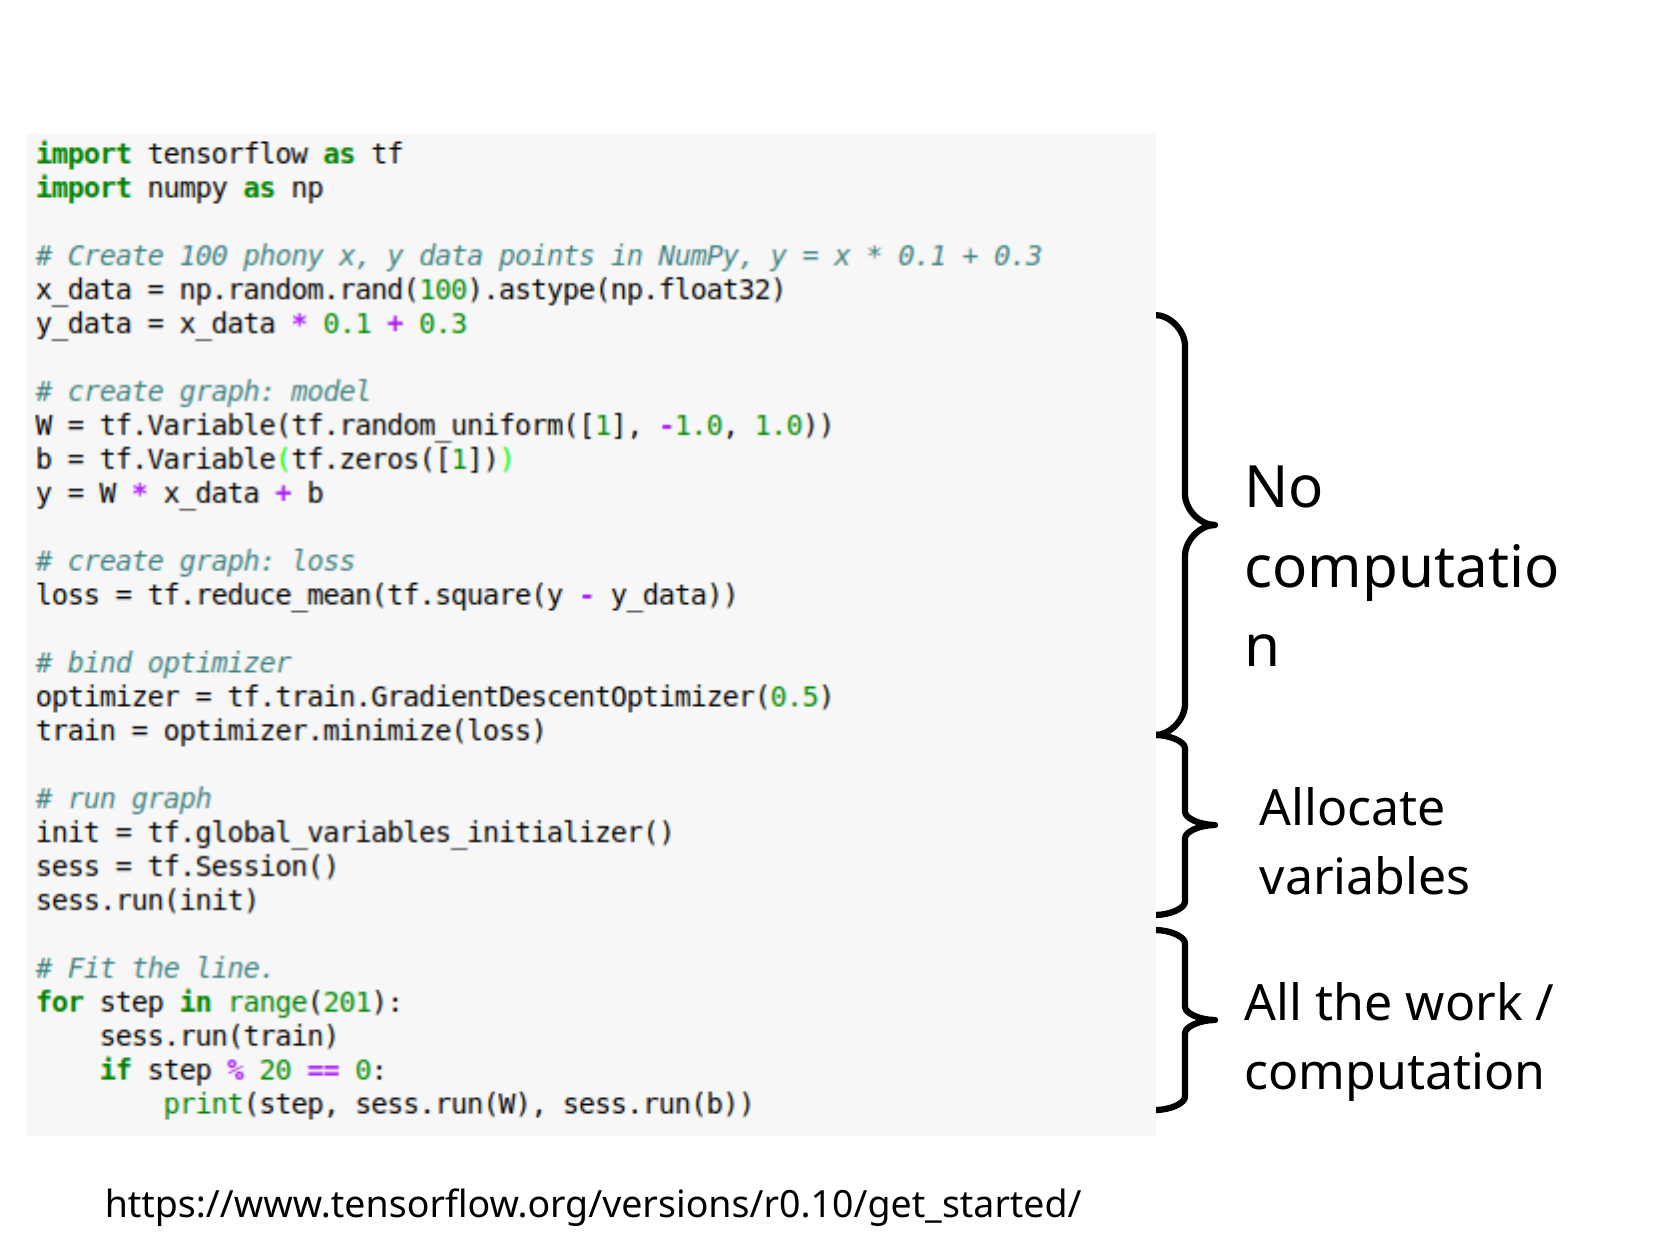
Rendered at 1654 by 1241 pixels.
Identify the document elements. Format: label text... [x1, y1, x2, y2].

text_box https://www.tensorflow.org/versions/r0.10/get_started/ [90, 1170, 1276, 1223]
text_box Allocate variables [1245, 765, 1571, 960]
text_box No computation [1230, 438, 1576, 571]
text_box All the work / computation [1230, 960, 1576, 1075]
picture [26, 134, 1156, 1136]
